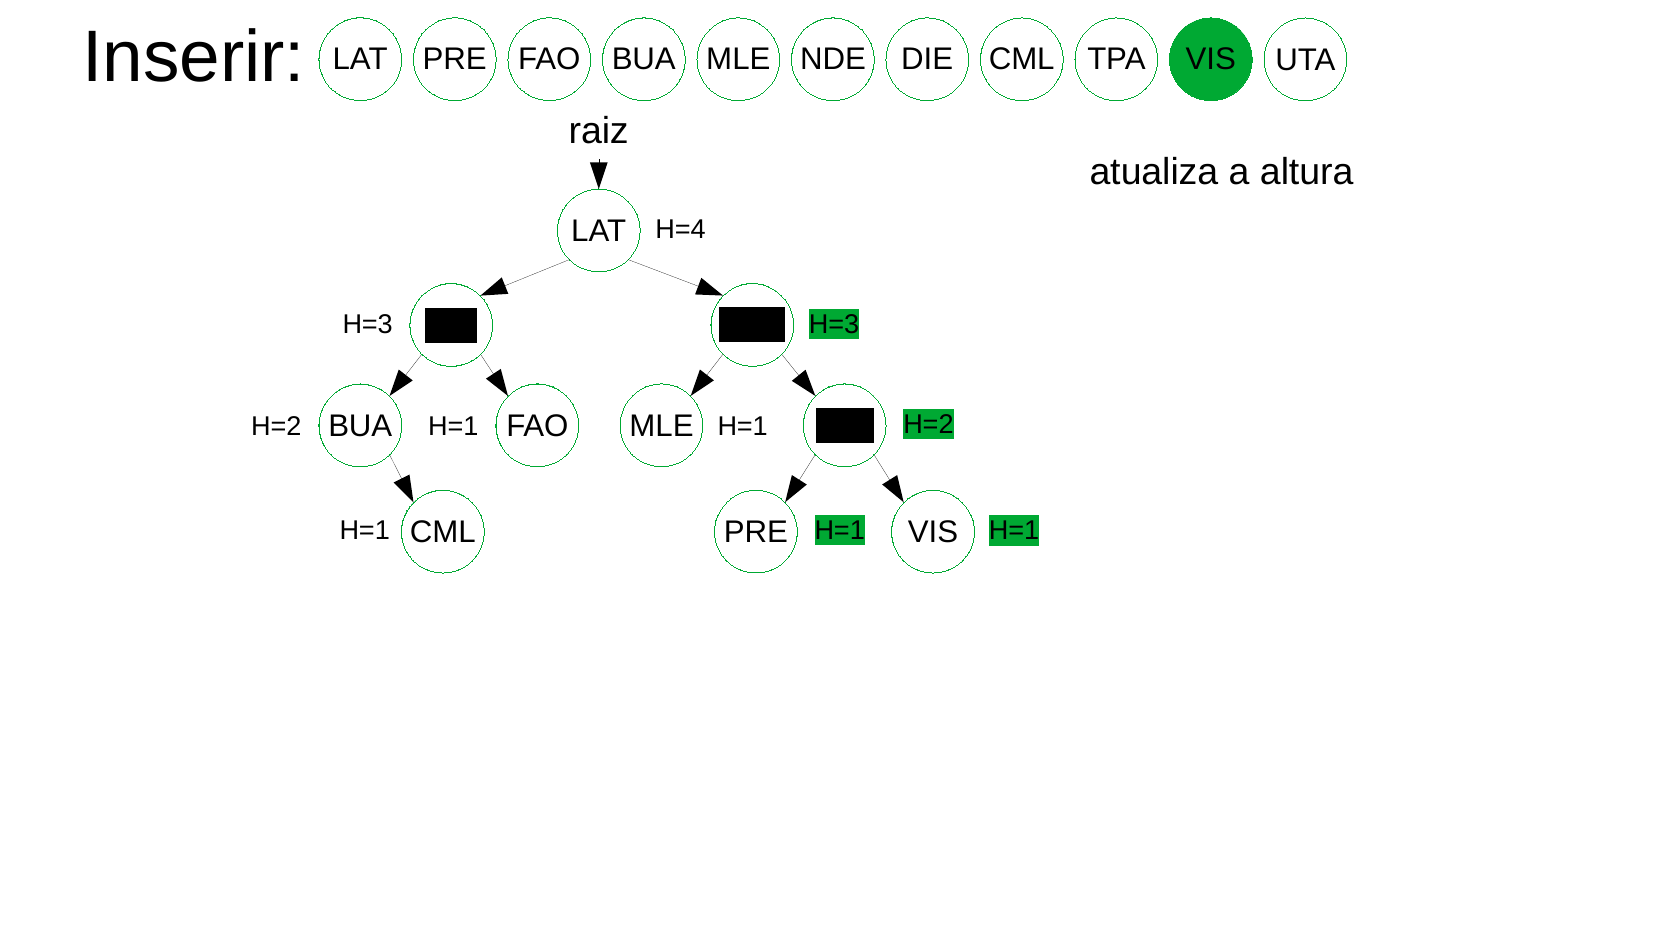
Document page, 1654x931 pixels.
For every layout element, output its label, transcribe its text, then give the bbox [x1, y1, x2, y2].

text_box FAO [507, 17, 591, 101]
text_box CML [401, 490, 485, 574]
text_box TPA [803, 383, 887, 467]
text_box MLE [696, 17, 780, 101]
text_box TPA [1074, 17, 1158, 101]
text_box H=1 [413, 403, 494, 449]
text_box LAT [318, 17, 402, 101]
text_box VIS [891, 490, 975, 574]
title Inserir: [82, 0, 319, 134]
text_box atualiza a altura [1074, 142, 1654, 326]
text_box H=1 [799, 507, 880, 553]
text_box H=1 [974, 507, 1055, 553]
text_box H=1 [702, 403, 783, 449]
text_box PRE [413, 17, 497, 101]
text_box DIE [885, 17, 969, 101]
text_box MLE [620, 383, 702, 467]
text_box H=3 [794, 301, 875, 347]
text_box H=2 [888, 401, 969, 447]
text_box BUA [602, 17, 686, 101]
text_box H=1 [324, 507, 405, 553]
text_box H=2 [236, 403, 317, 449]
text_box PRE [714, 490, 798, 573]
text_box H=3 [327, 301, 408, 347]
text_box BUA [319, 384, 402, 467]
text_box FAO [496, 383, 579, 467]
text_box NDE [791, 17, 875, 101]
text_box DIE [409, 283, 493, 367]
text_box raiz [553, 102, 644, 160]
text_box UTA [1264, 17, 1347, 101]
text_box NDE [711, 283, 794, 367]
text_box CML [980, 17, 1064, 101]
text_box LAT [557, 189, 640, 272]
text_box H=4 [640, 206, 721, 252]
text_box VIS [1169, 17, 1253, 101]
